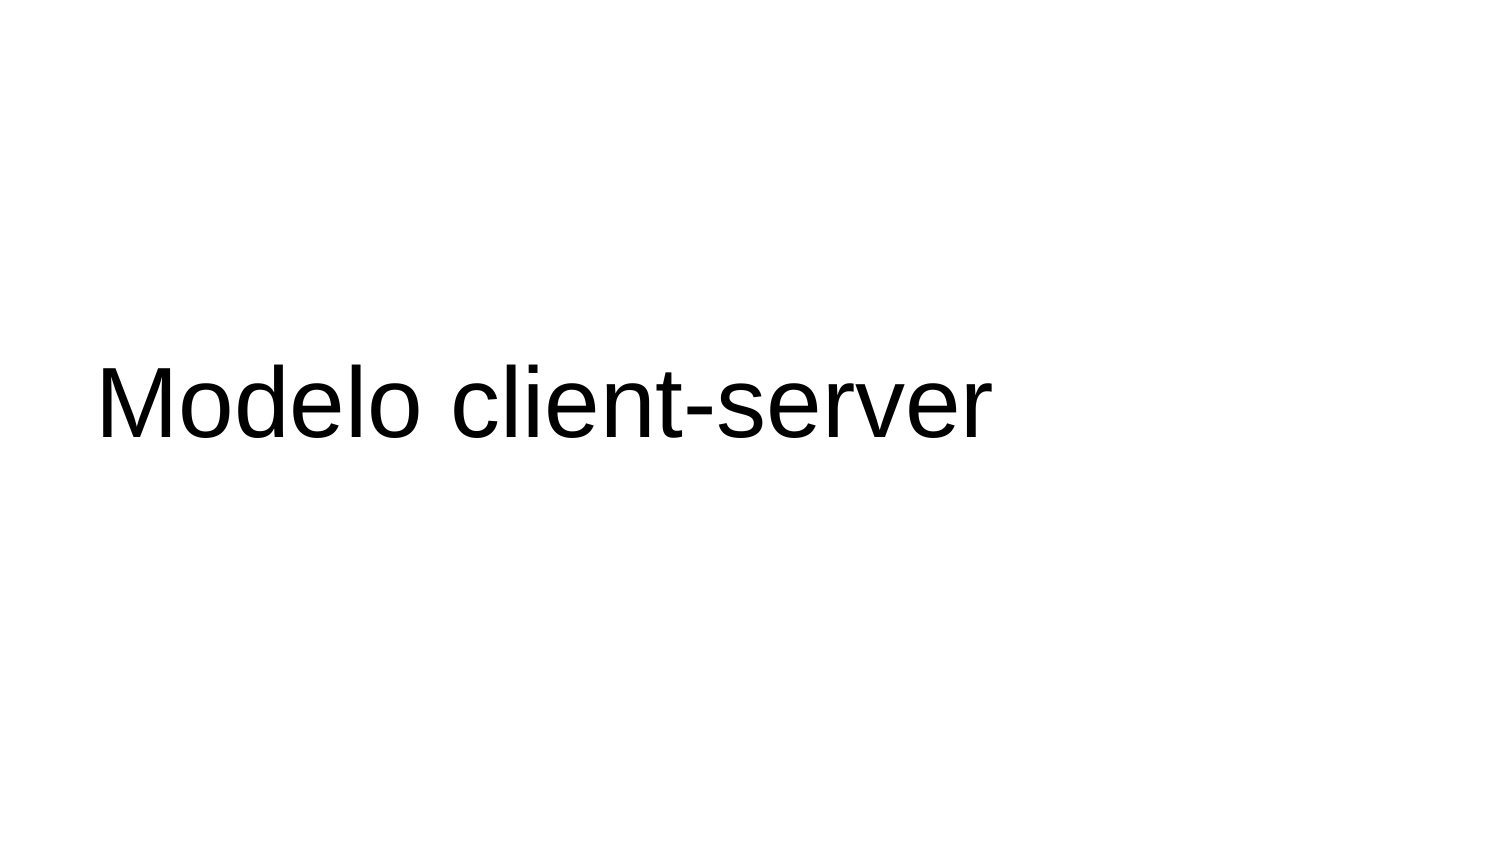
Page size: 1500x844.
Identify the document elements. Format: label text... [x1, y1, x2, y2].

title Modelo client-server [80, 169, 1125, 745]
